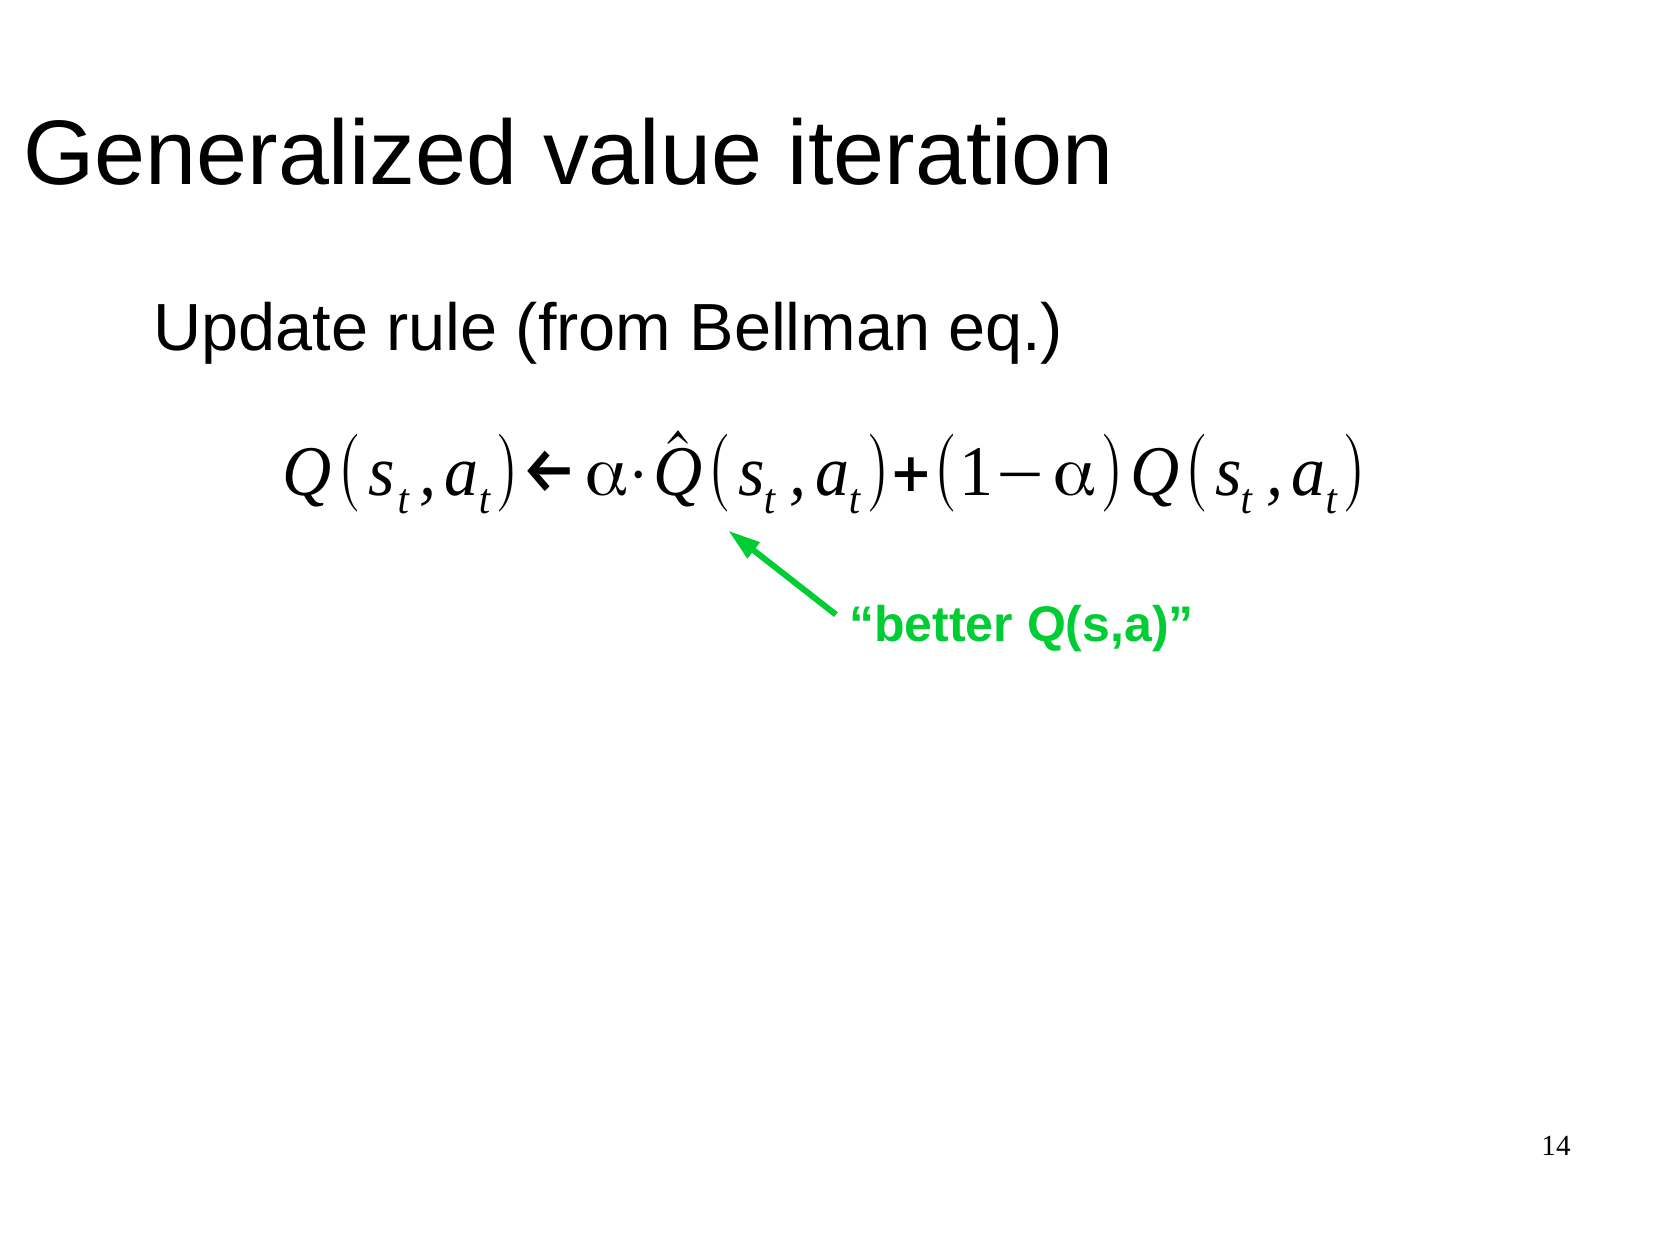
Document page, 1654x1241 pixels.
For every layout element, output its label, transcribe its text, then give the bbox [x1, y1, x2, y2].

list Update rule (from Bellman eq.) [82, 290, 1571, 1010]
title Generalized value iteration [23, 49, 1512, 257]
text_box “better Q(s,a)” [831, 586, 1213, 717]
chart [265, 424, 1383, 523]
